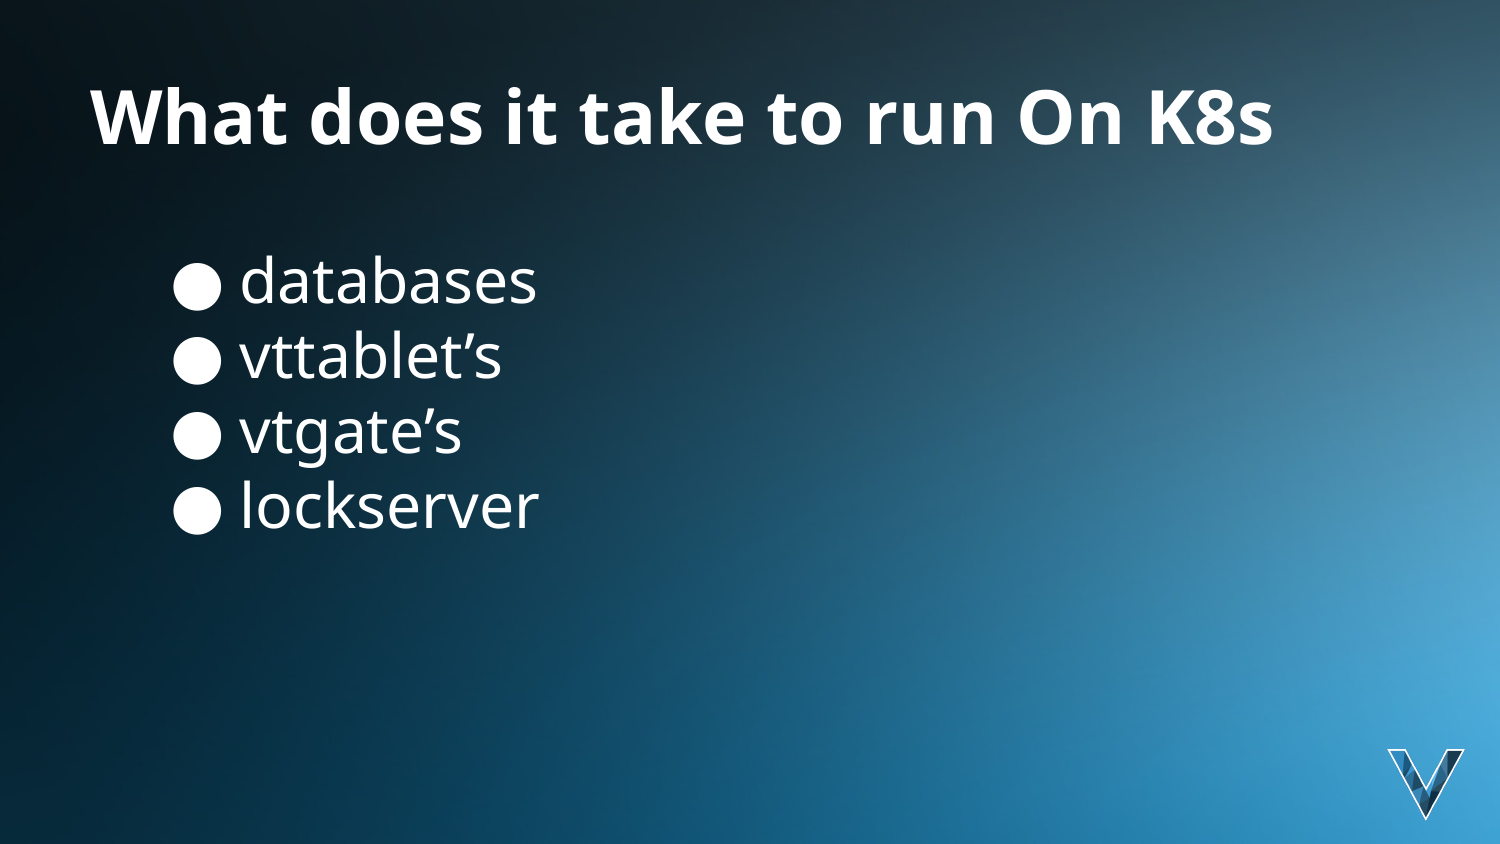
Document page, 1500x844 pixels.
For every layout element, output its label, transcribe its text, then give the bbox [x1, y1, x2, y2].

title What does it take to run On K8s [75, 33, 1425, 175]
picture [0, 0, 1500, 844]
list databases vttablet’s vtgate’s lockserver [149, 226, 1425, 808]
